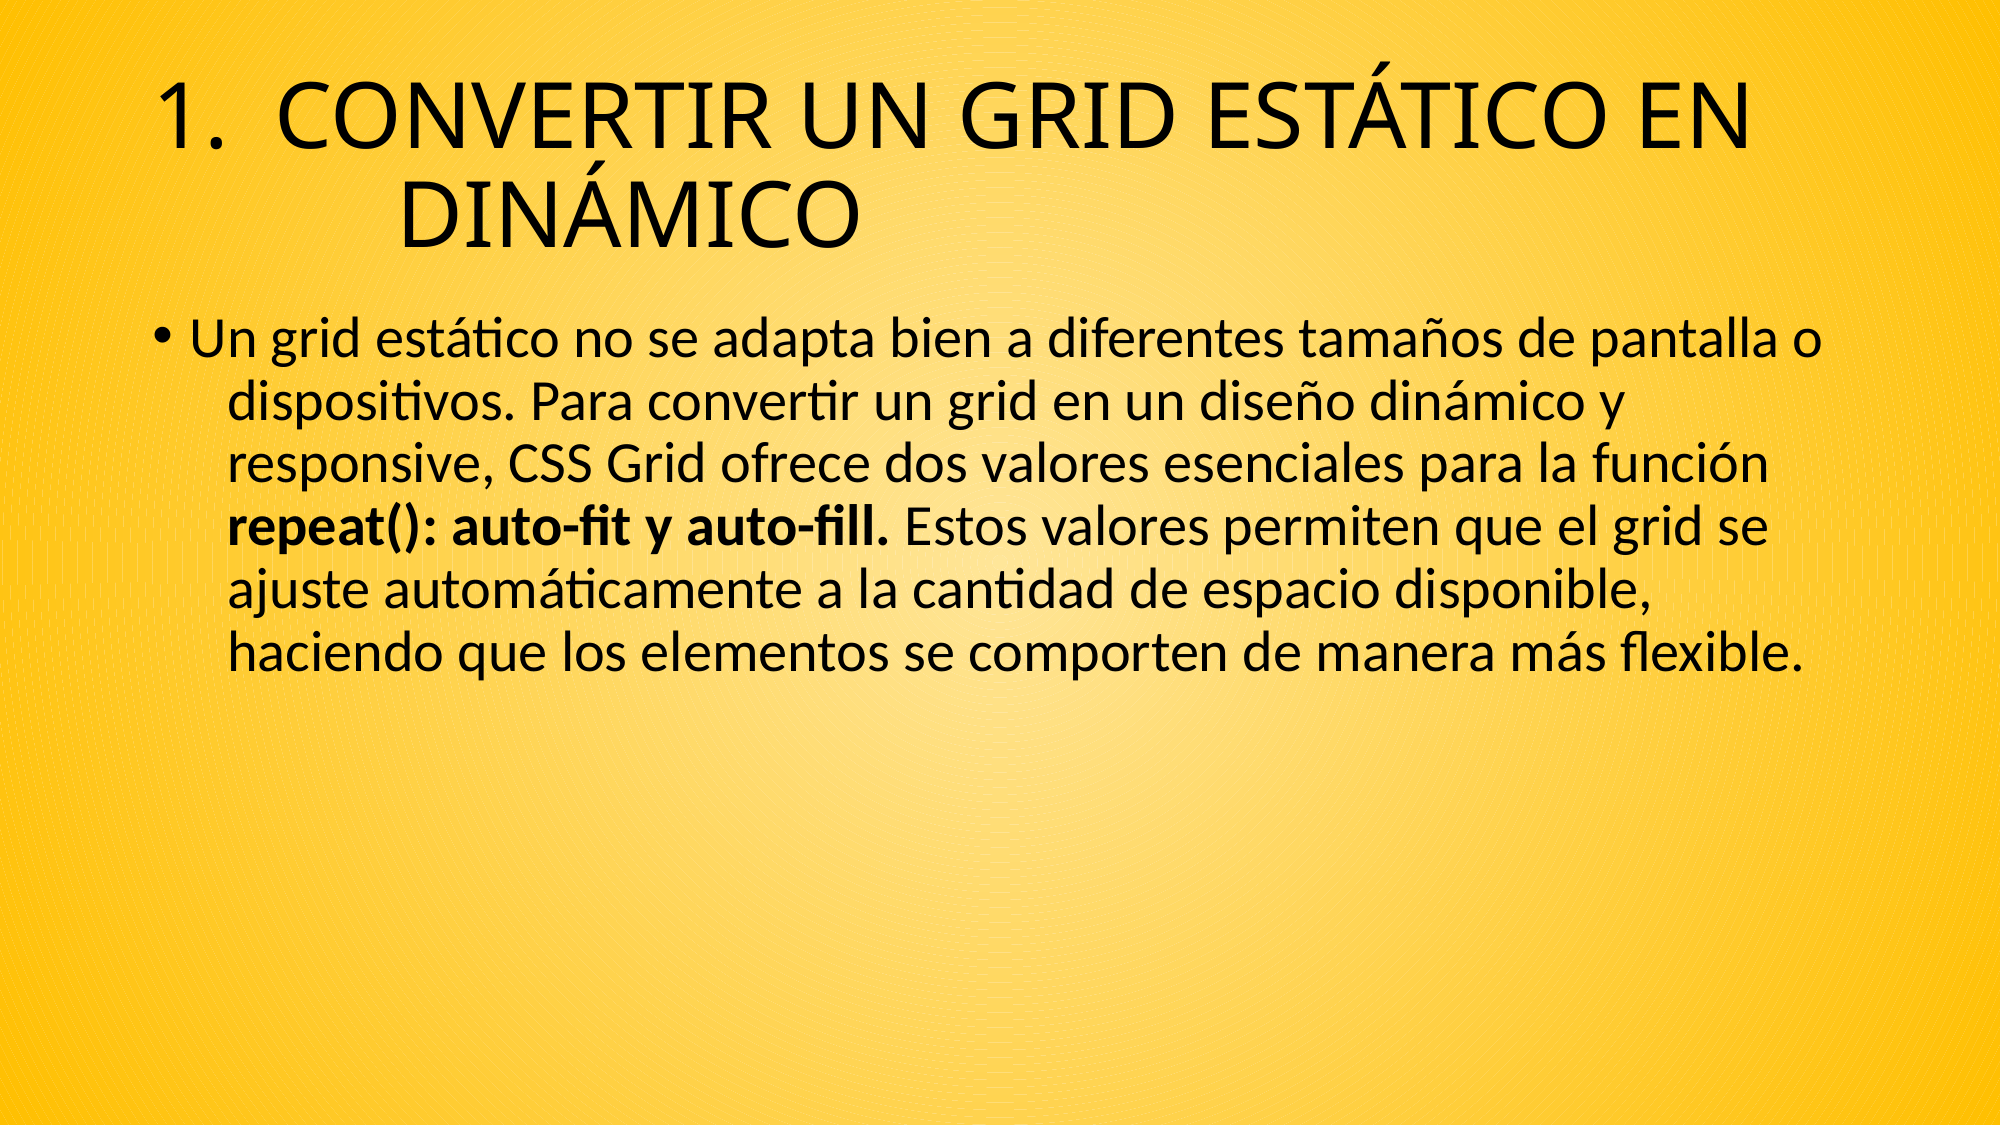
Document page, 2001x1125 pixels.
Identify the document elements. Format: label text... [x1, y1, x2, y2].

list Un grid estático no se adapta bien a diferentes tamaños de pantalla o dispositivos. Para convertir un grid en un diseño dinámico y responsive, CSS Grid ofrece dos valores esenciales para la función repeat(): auto-fit y auto-fill. Estos valores permiten que el grid se ajuste automáticamente a la cantidad de espacio disponible, haciendo que los elementos se comporten de manera más flexible. [137, 299, 1863, 1014]
title CONVERTIR UN GRID ESTÁTICO EN DINÁMICO [137, 59, 1863, 278]
